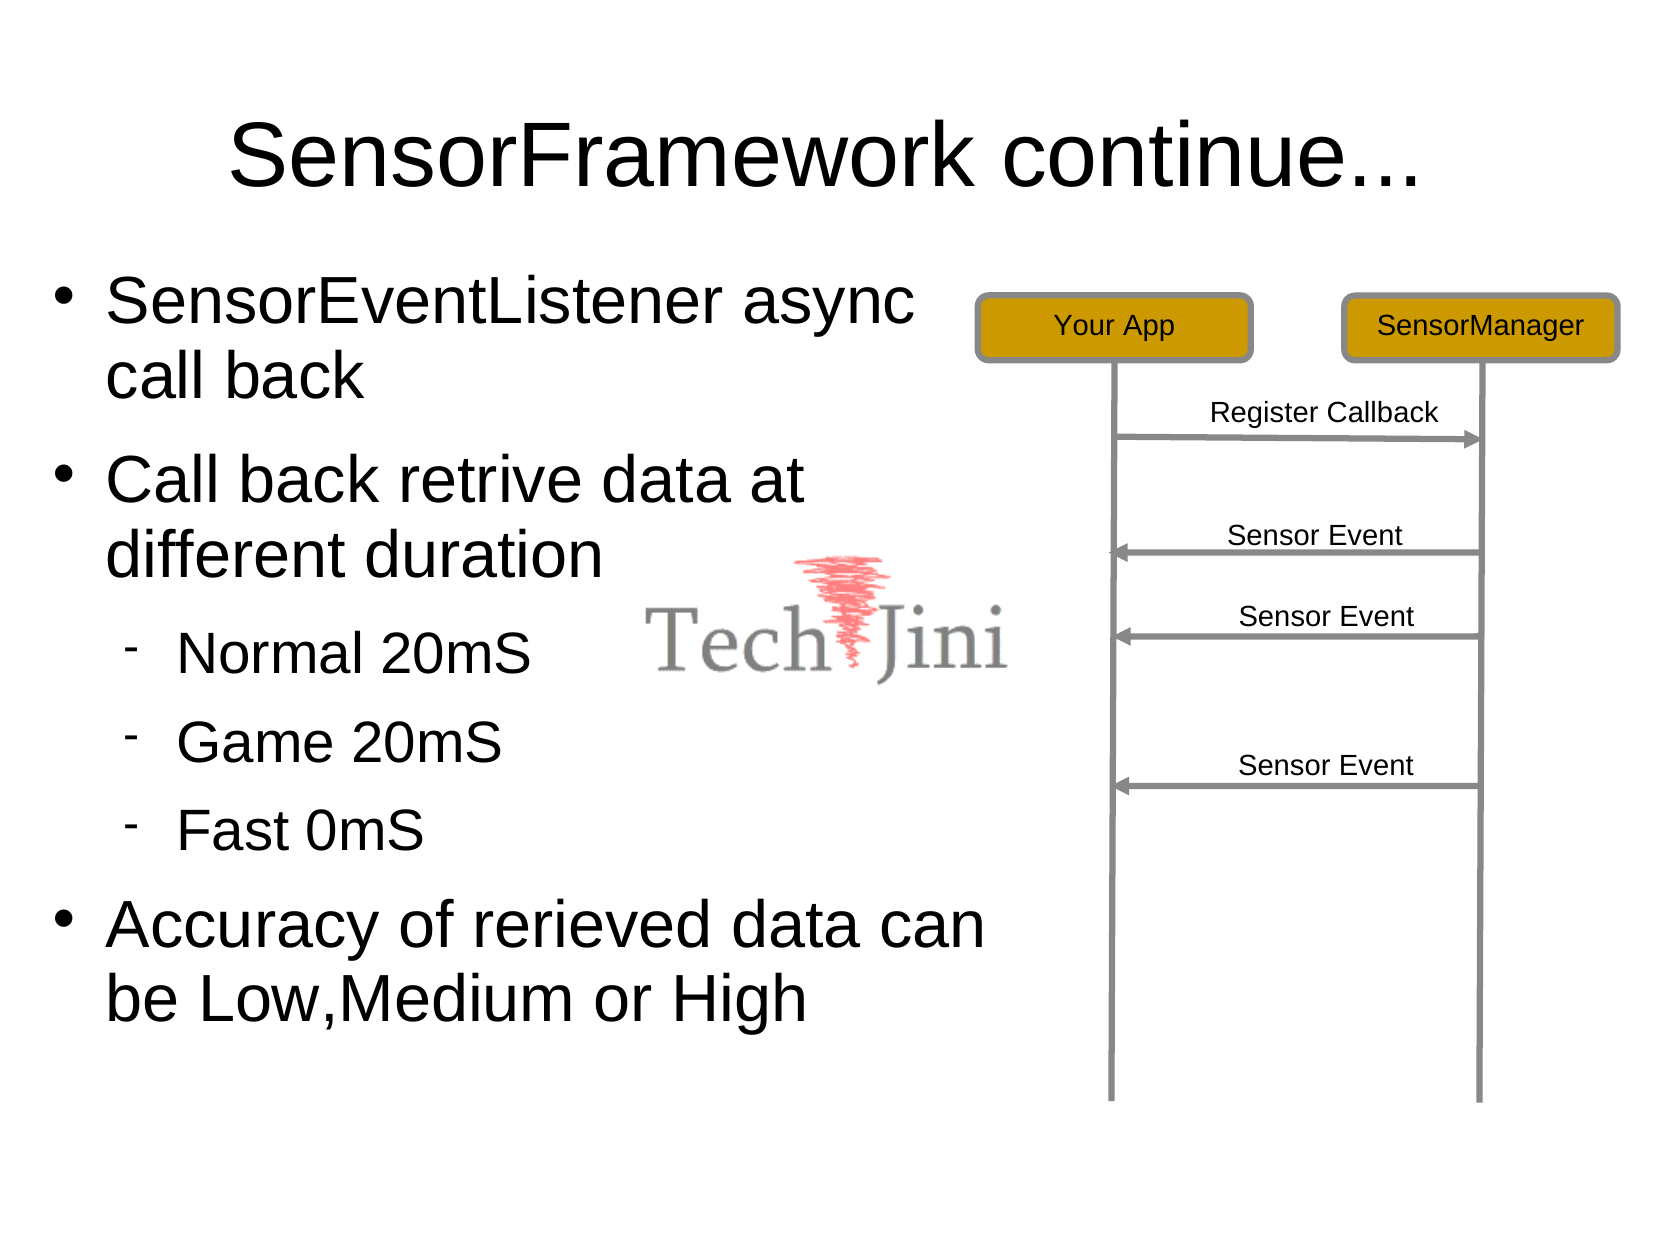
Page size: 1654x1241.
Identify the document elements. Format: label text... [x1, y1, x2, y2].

text_box Sensor Event [1223, 589, 1430, 640]
text_box Sensor Event [1212, 508, 1418, 560]
text_box Sensor Event [1223, 738, 1430, 789]
list SensorEventListener async call back Call back retrive data at different duration Normal 20mS Game 20mS Fast 0mS Accuracy of rerieved data can be Low,Medium or High [35, 259, 1028, 1147]
text_box Register Callback [1194, 385, 1455, 437]
title SensorFramework continue... [82, 49, 1571, 257]
text_box SensorManager [1344, 295, 1618, 361]
text_box Your App [1028, 295, 1251, 361]
